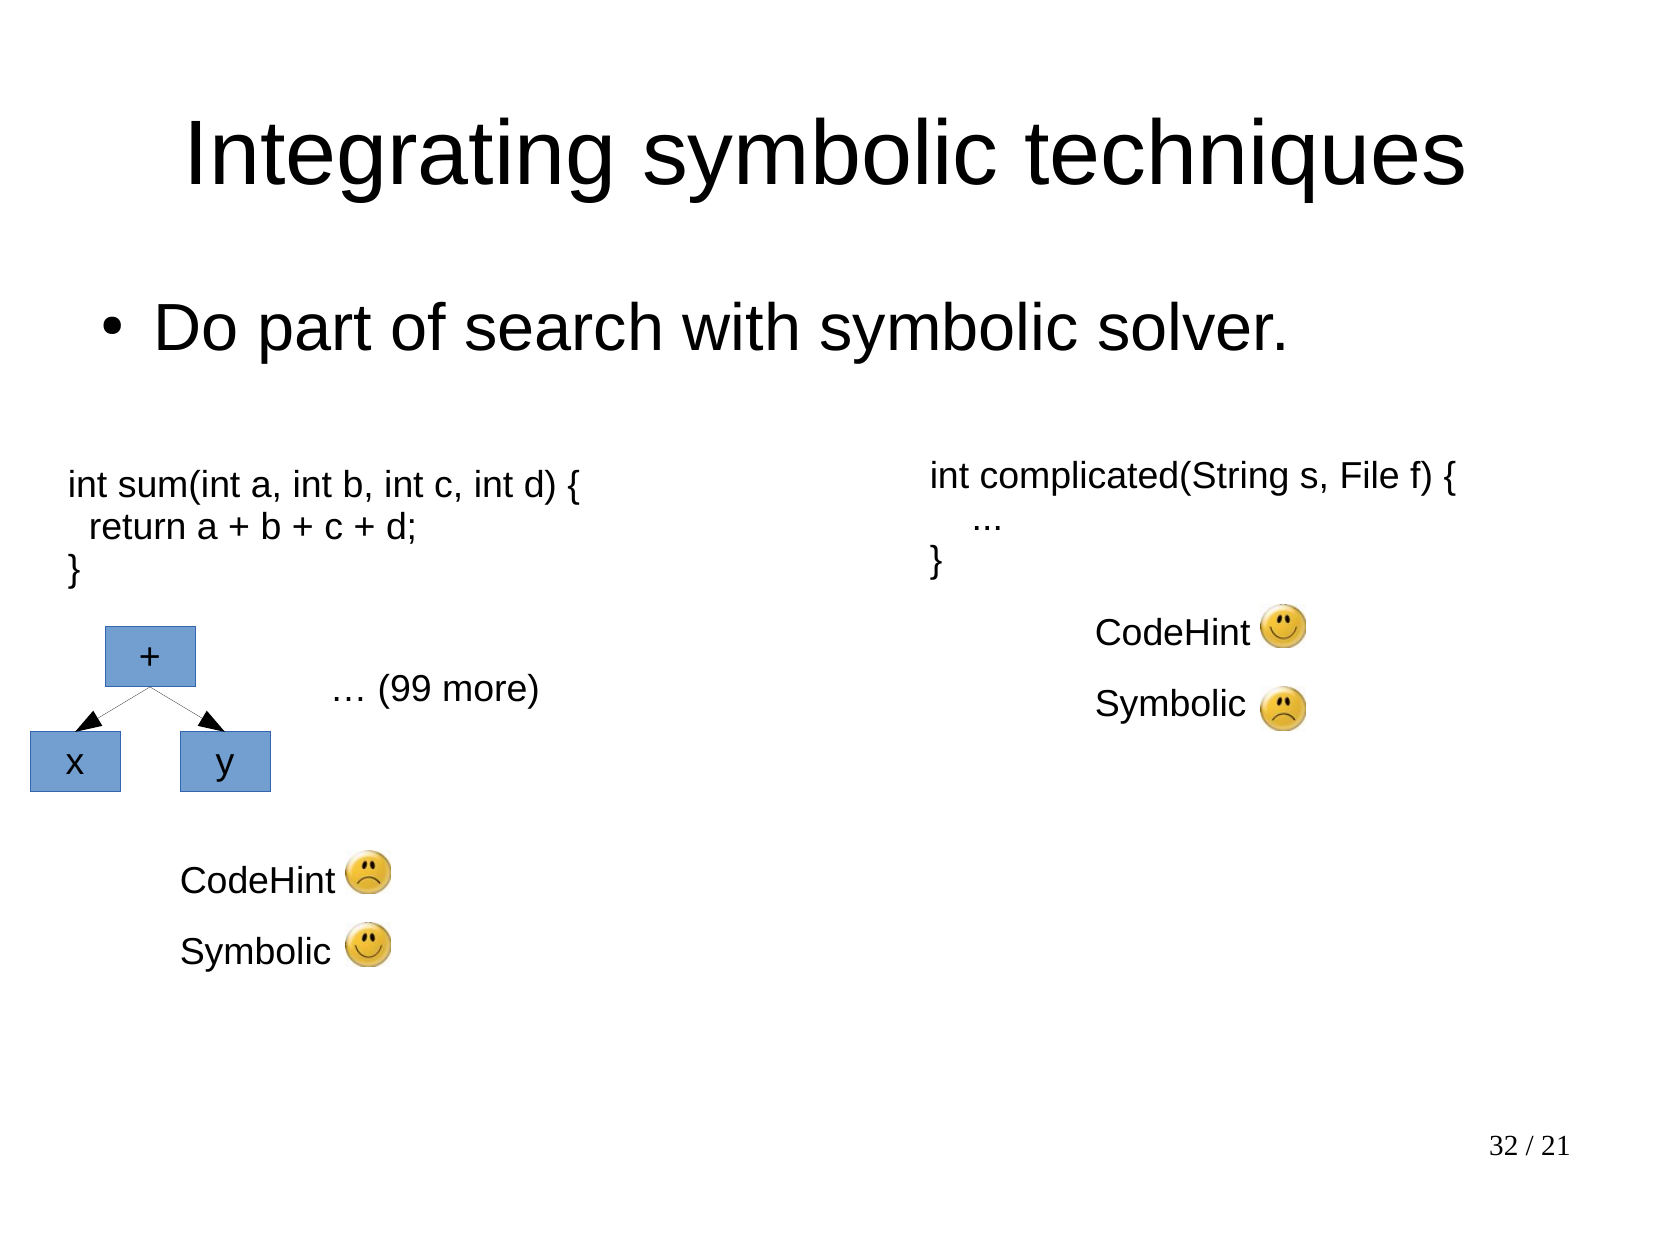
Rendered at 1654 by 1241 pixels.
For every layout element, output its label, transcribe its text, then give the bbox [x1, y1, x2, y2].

title Integrating symbolic techniques [82, 49, 1571, 257]
text_box x [30, 731, 121, 792]
text_box y [180, 731, 271, 792]
picture [1260, 604, 1306, 648]
text_box int complicated(String s, File f) { ... } [915, 446, 1486, 588]
text_box CodeHint [1080, 604, 1266, 662]
list Do part of search with symbolic solver. [82, 290, 1571, 1010]
text_box … (99 more) [315, 660, 555, 717]
text_box CodeHint [165, 851, 351, 909]
text_box Symbolic [165, 922, 347, 980]
text_box Symbolic [1080, 675, 1262, 732]
picture [345, 850, 391, 894]
picture [345, 922, 391, 967]
picture [1260, 686, 1306, 731]
text_box + [105, 626, 196, 687]
text_box int sum(int a, int b, int c, int d) { return a + b + c + d; } [53, 456, 609, 597]
